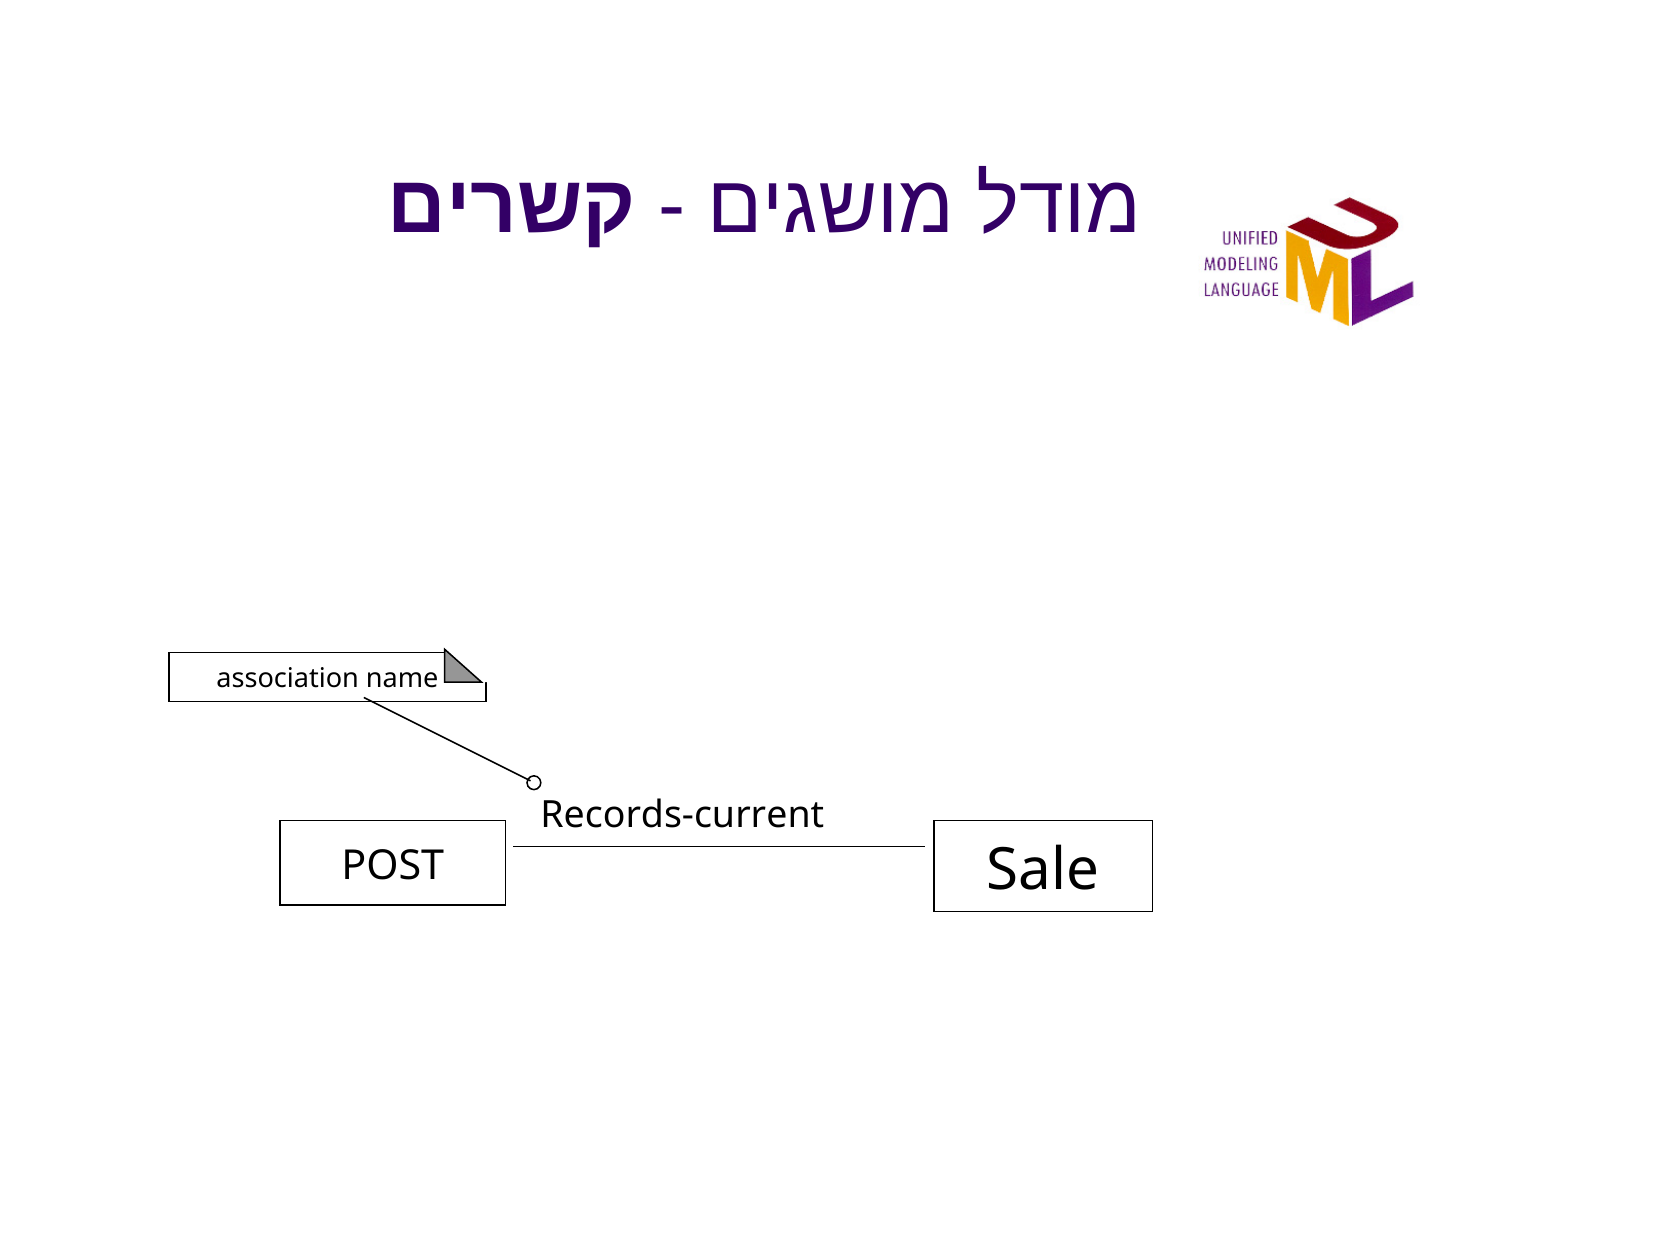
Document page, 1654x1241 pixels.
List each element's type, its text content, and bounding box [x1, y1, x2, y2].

text_box Records-current [525, 782, 840, 844]
text_box association name [169, 652, 487, 702]
text_box POST [279, 820, 506, 906]
title מודל מושגים - קשרים [82, 22, 1447, 257]
picture [1198, 190, 1429, 334]
text_box [444, 632, 500, 683]
text_box Sale [933, 820, 1153, 912]
